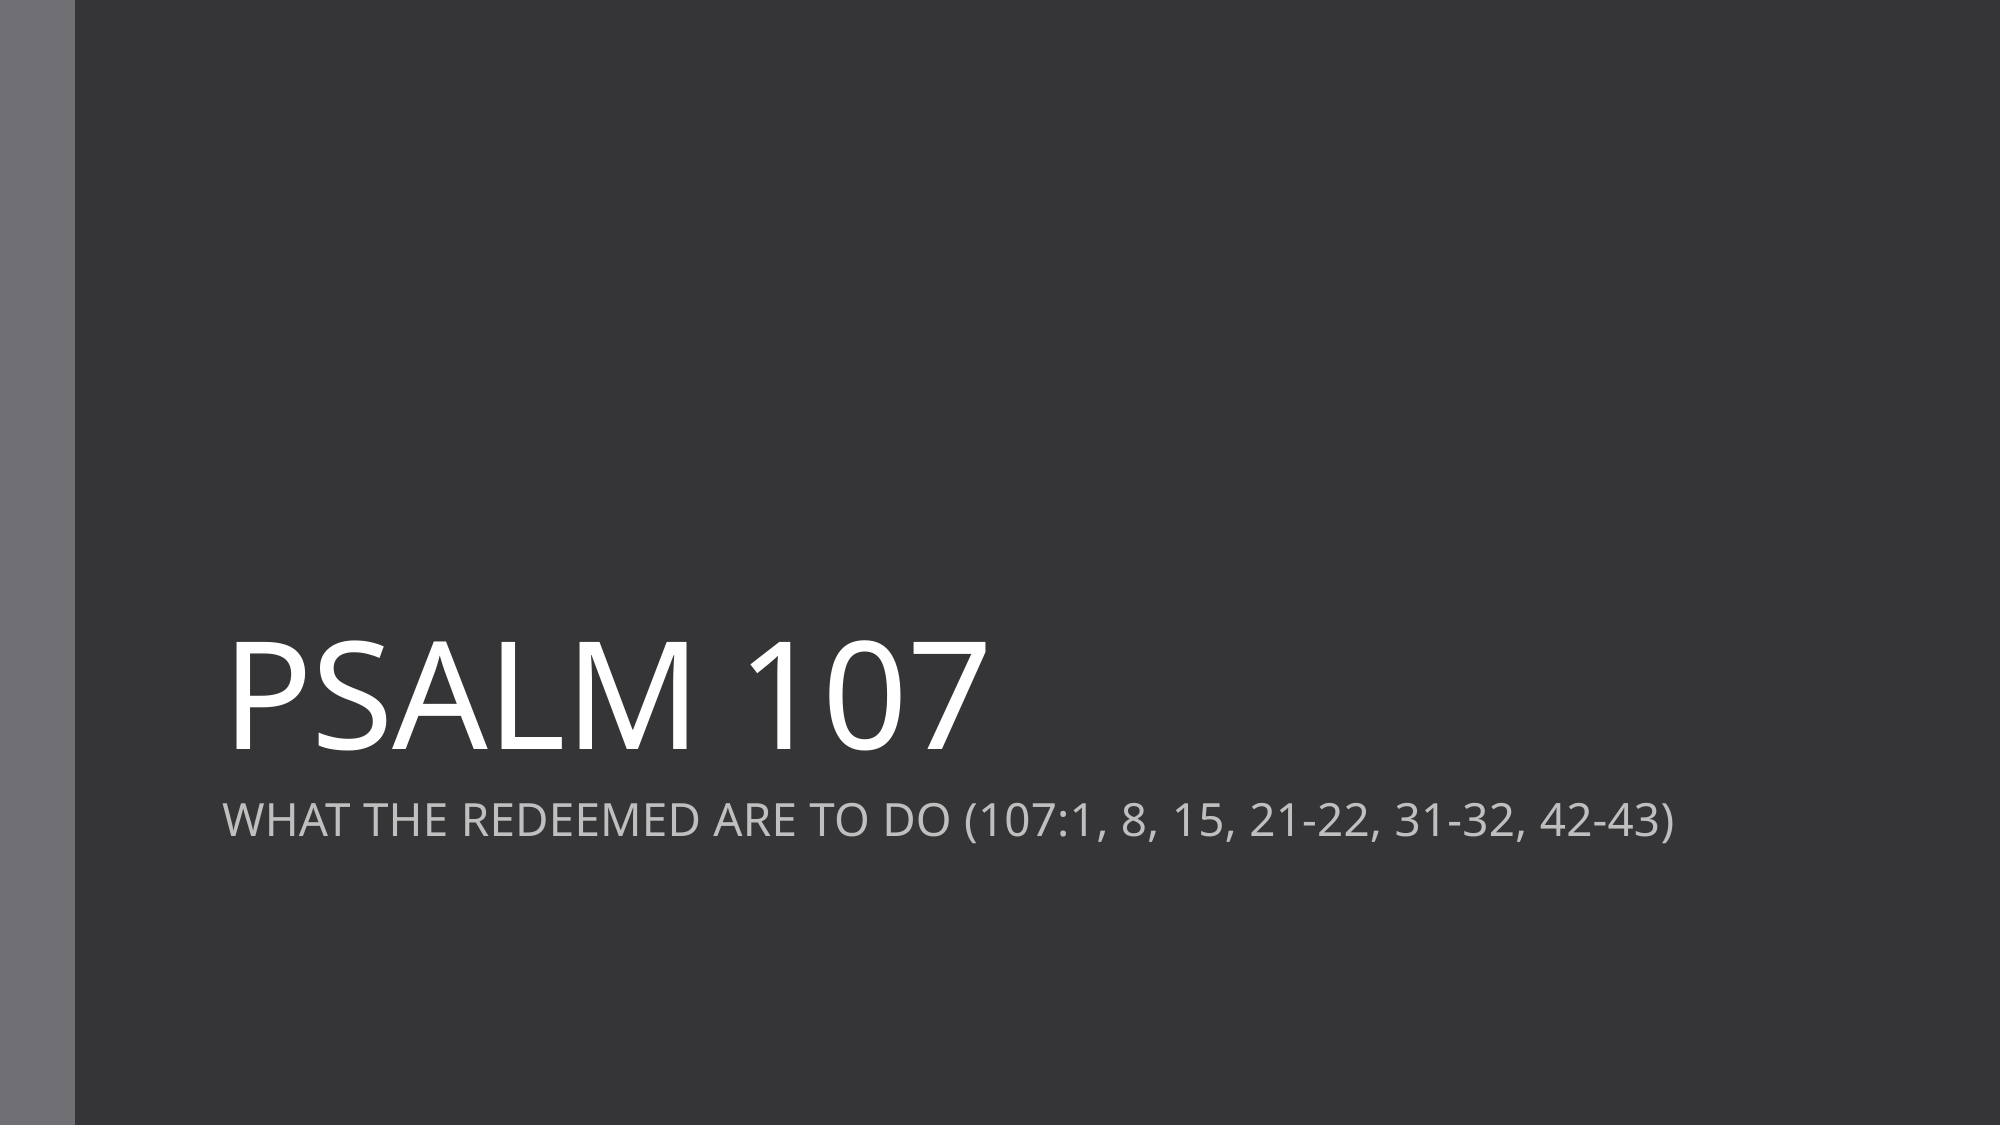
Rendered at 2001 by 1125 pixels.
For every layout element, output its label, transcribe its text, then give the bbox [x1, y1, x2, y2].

title PSALM 107 [206, 124, 1752, 787]
subtitle WHAT THE REDEEMED ARE TO DO (107:1, 8, 15, 21-22, 31-32, 42-43) [206, 787, 1752, 1066]
